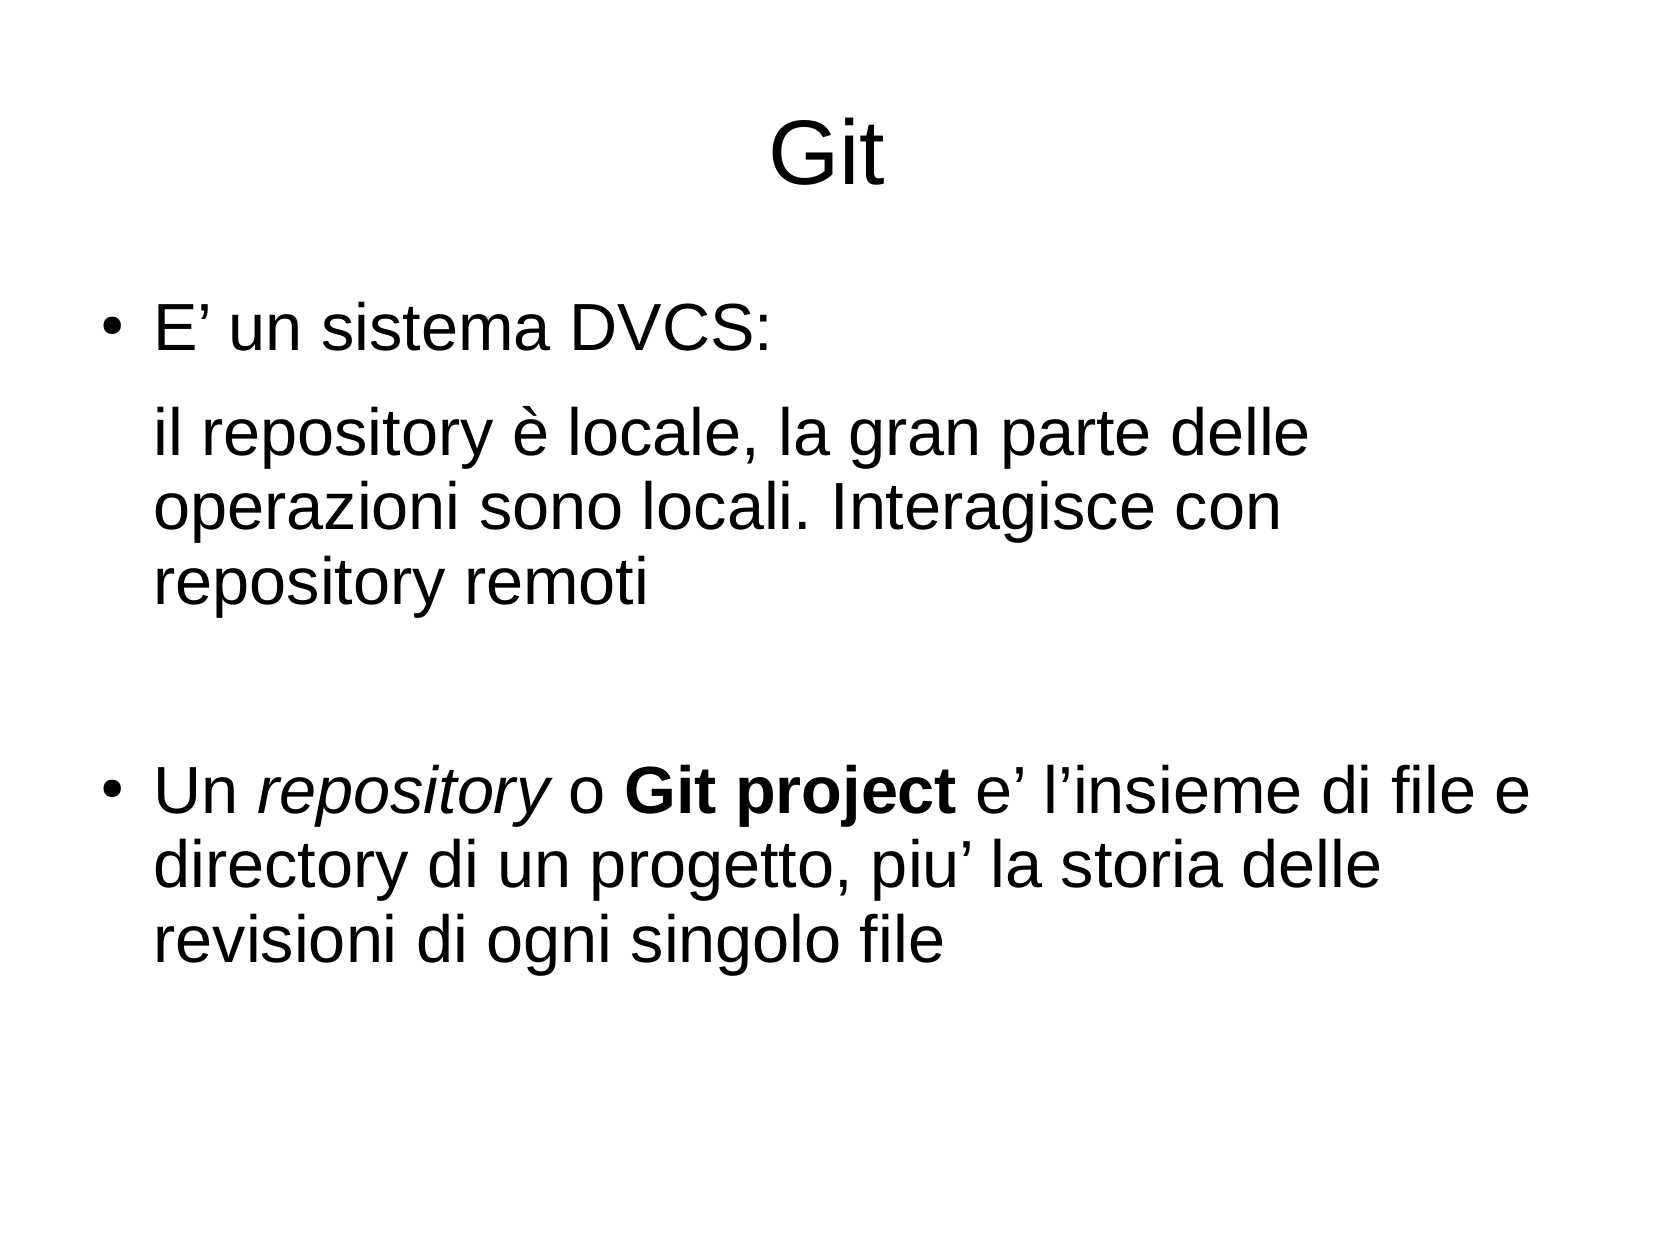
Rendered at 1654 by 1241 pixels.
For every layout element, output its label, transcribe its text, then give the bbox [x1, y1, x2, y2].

list E’ un sistema DVCS: il repository è locale, la gran parte delle operazioni sono locali. Interagisce con repository remoti Un repository o Git project e’ l’insieme di file e directory di un progetto, piu’ la storia delle revisioni di ogni singolo file [82, 290, 1571, 1010]
title Git [82, 49, 1571, 257]
